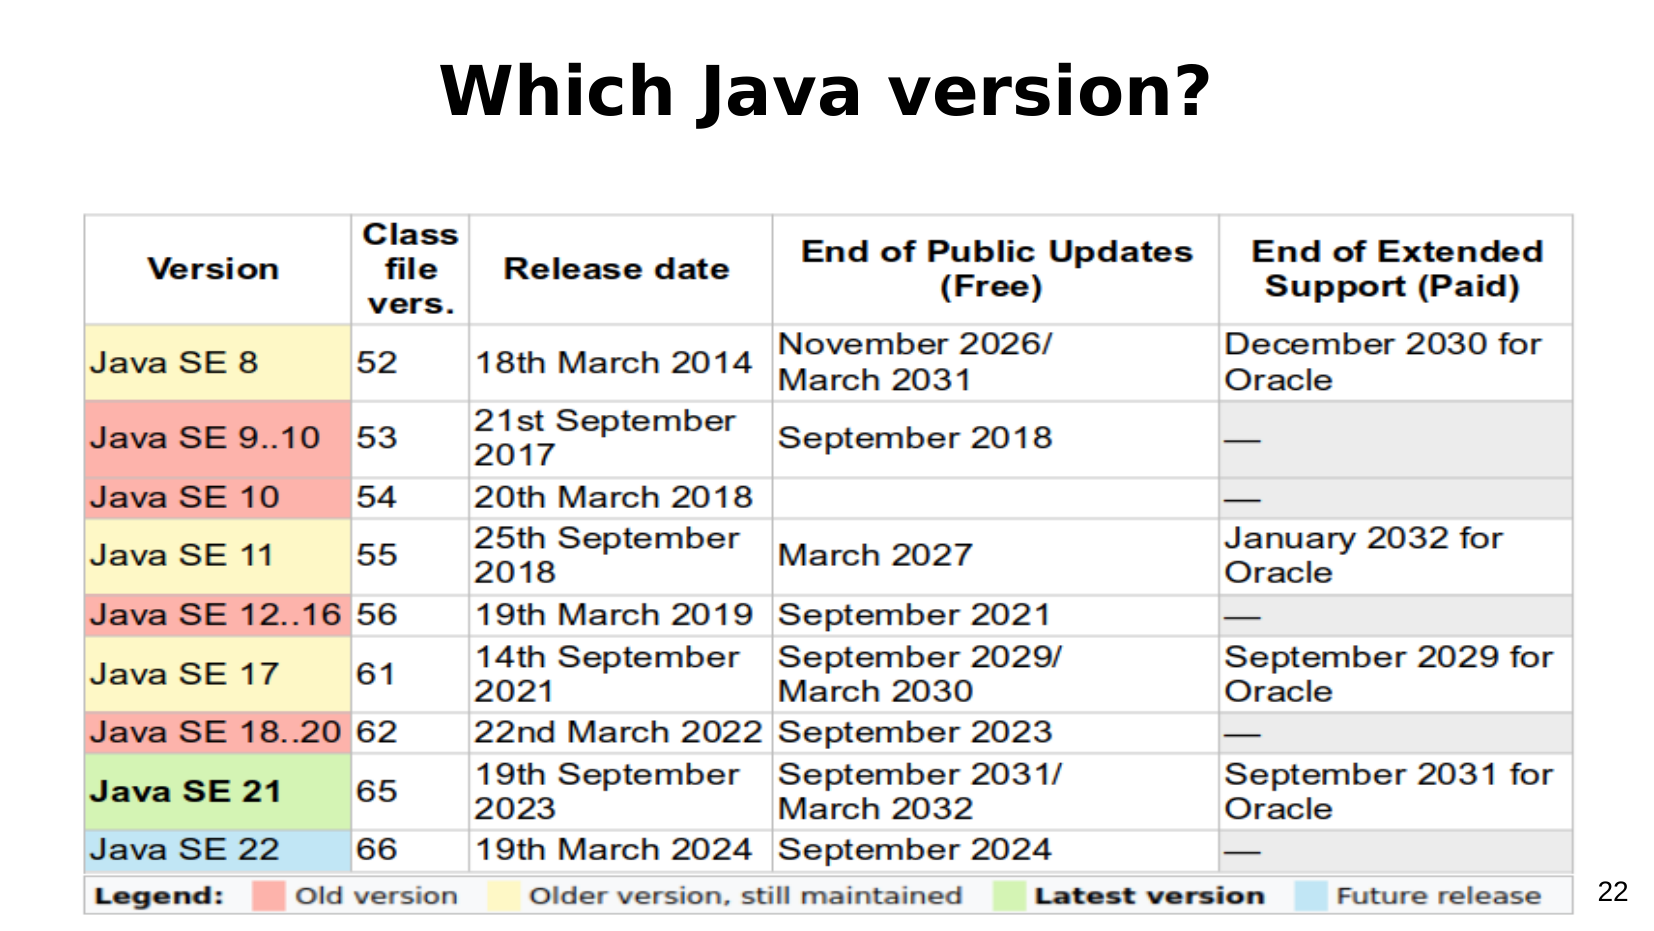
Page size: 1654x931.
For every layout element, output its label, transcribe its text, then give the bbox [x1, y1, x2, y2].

picture [82, 209, 1580, 918]
title Which Java version? [82, 37, 1571, 147]
